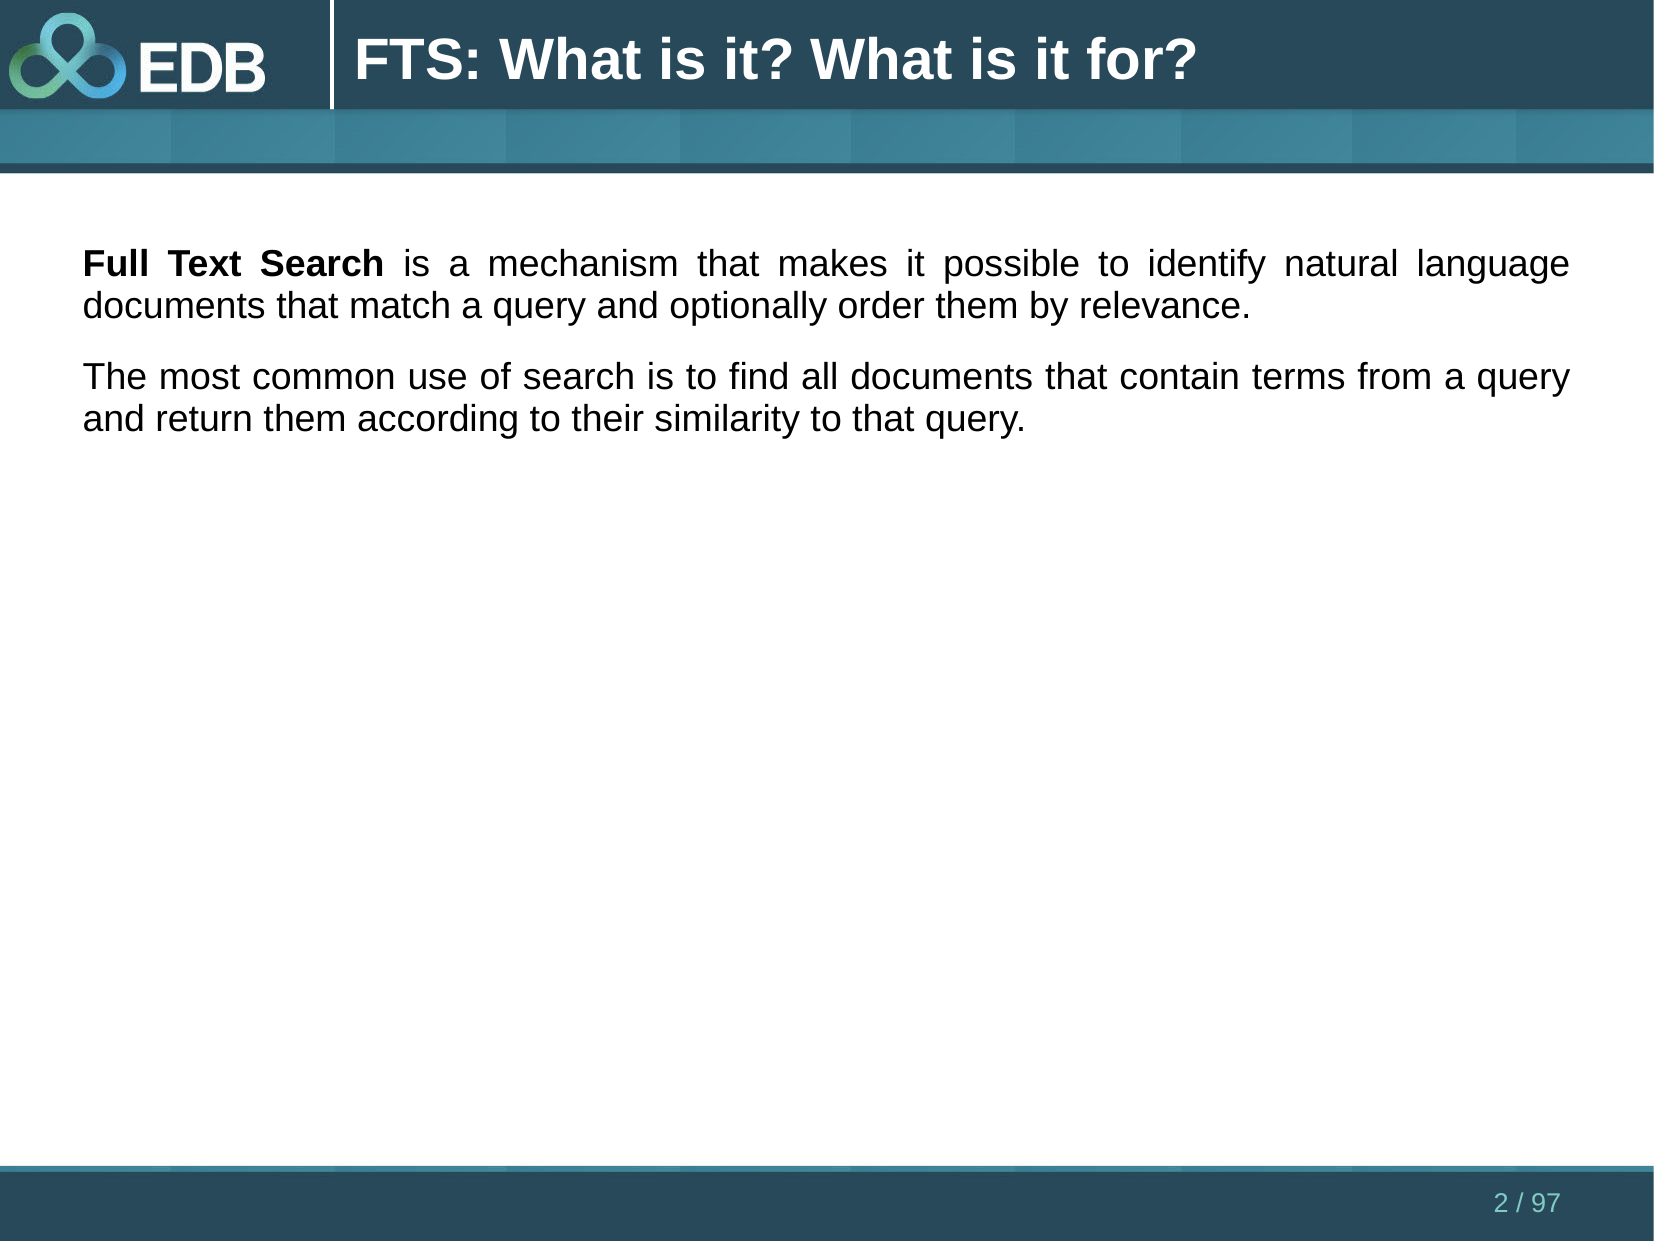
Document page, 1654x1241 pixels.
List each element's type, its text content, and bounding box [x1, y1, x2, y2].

list Full Text Search is a mechanism that makes it possible to identify natural language documents that match a query and optionally order them by relevance. The most common use of search is to find all documents that contain terms from a query and return them according to their similarity to that query. [82, 242, 1571, 502]
picture [0, 0, 1654, 1241]
title FTS: What is it? What is it for? [354, 26, 1595, 92]
